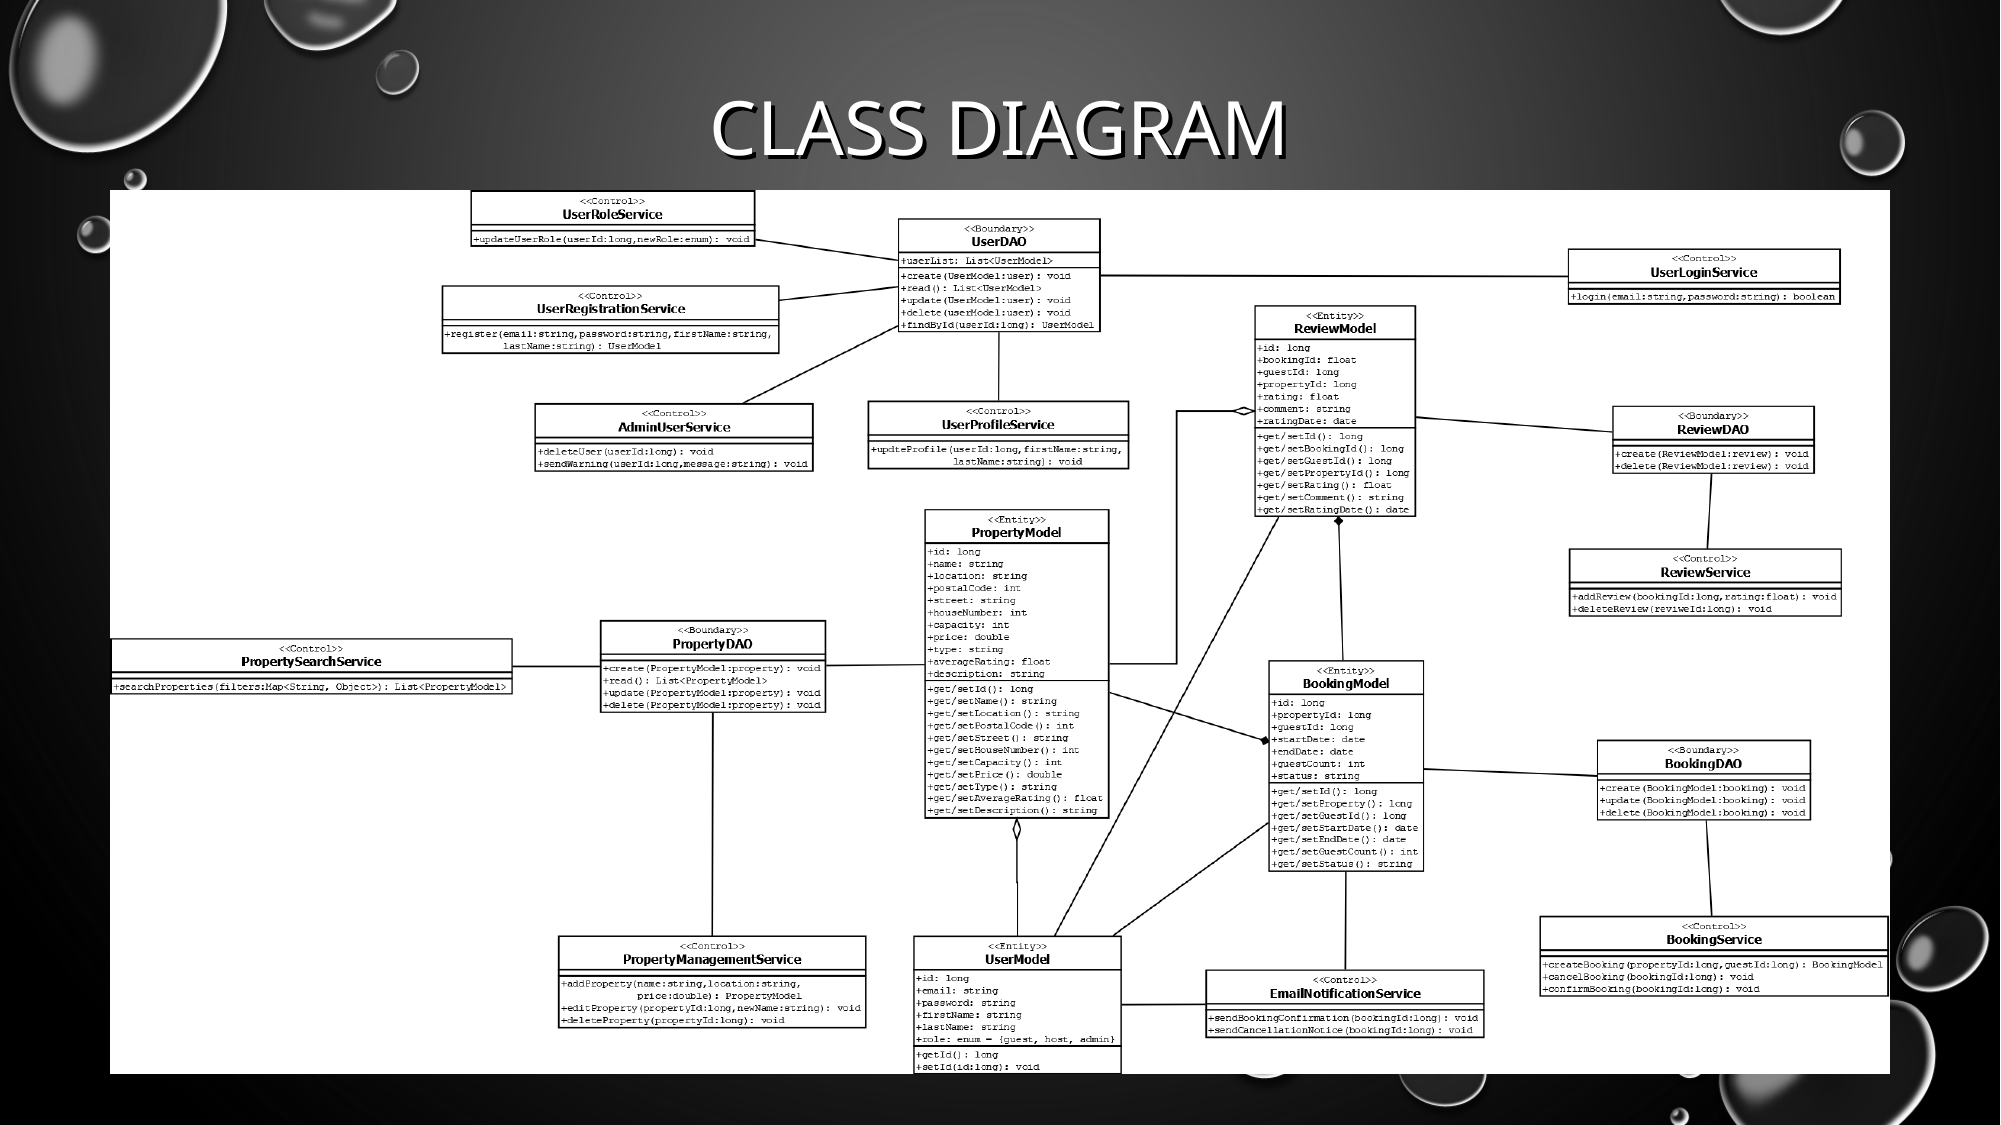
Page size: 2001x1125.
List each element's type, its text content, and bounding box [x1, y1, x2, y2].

picture [110, 190, 1890, 1074]
title Class diagram [149, 0, 1851, 190]
